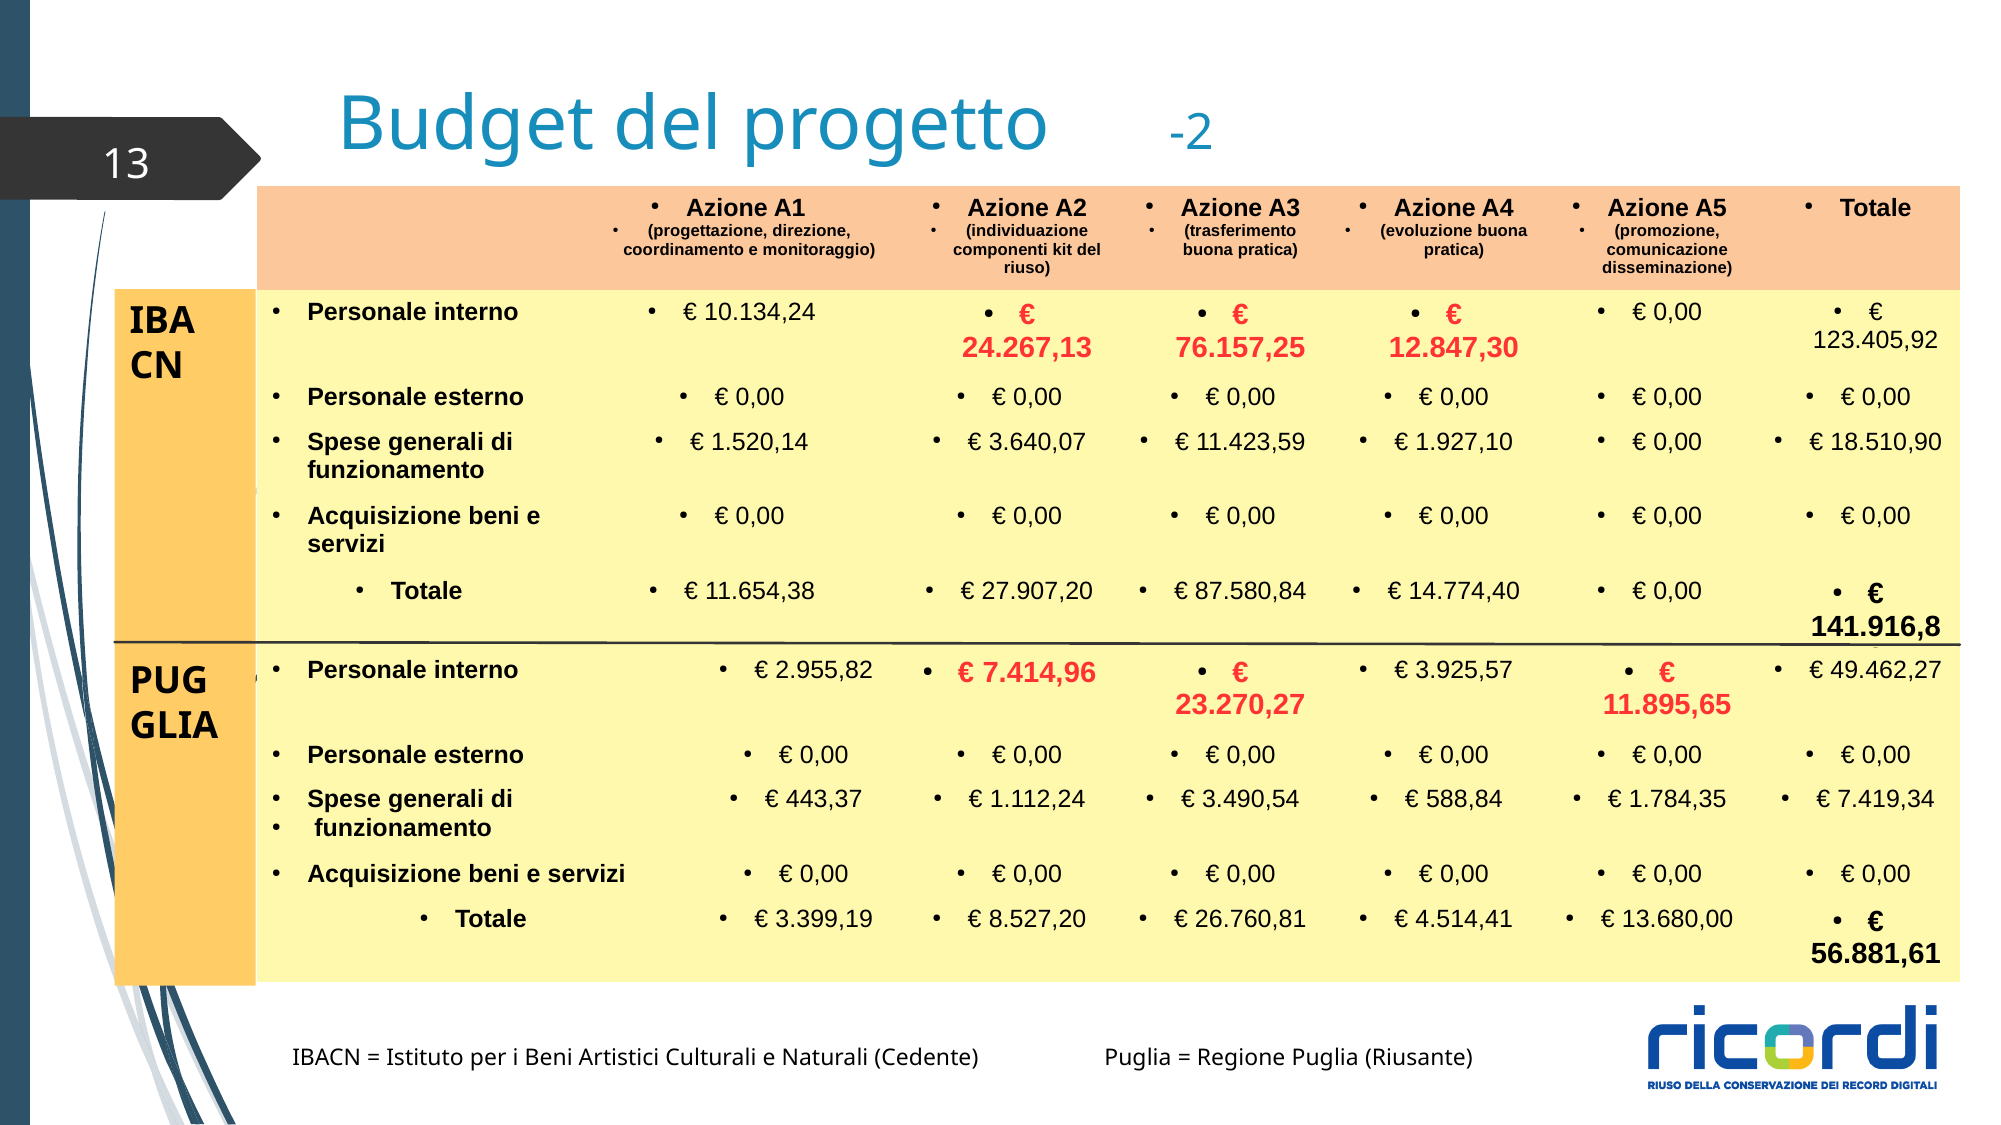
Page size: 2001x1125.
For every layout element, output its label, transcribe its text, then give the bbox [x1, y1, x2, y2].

table_cell € 3.490,54 [1116, 778, 1330, 853]
table_cell € 0,00 [1543, 495, 1756, 569]
table_cell € 0,00 [1756, 495, 1960, 569]
table_cell Totale [257, 897, 689, 982]
table_cell € 0,00 [1543, 420, 1756, 495]
text_box <numero> [87, 129, 216, 190]
table_cell € 7.419,34 [1756, 778, 1960, 853]
table_cell € 1.927,10 [1330, 420, 1543, 495]
table_header Azione A1 (progettazione, direzione, coordinamento e monitoraggio) [561, 186, 903, 290]
text_box IBA CN PUG GLIA [114, 289, 256, 641]
table_cell € 4.514,41 [1330, 897, 1543, 982]
picture [1643, 1000, 1941, 1094]
table_cell € 0,00 [1543, 569, 1756, 643]
table_header € 3.925,57 [1330, 648, 1543, 733]
table_cell € 14.774,40 [1330, 569, 1543, 642]
table_cell € 76.157,25 [1116, 290, 1330, 375]
table_cell € 0,00 [1330, 853, 1543, 897]
table_cell € 0,00 [1116, 375, 1330, 420]
text_box IBA CN PUG GLIA [114, 644, 256, 986]
table_cell € 141.916,82 [1756, 569, 1960, 643]
table_cell € 0,00 [903, 375, 1116, 420]
table_cell € 0,00 [903, 495, 1116, 569]
table_cell € 13.680,00 [1543, 897, 1756, 982]
title Budget del progetto -2 [322, 66, 1941, 186]
table_cell € 26.760,81 [1116, 897, 1330, 982]
table_cell € 3.399,19 [689, 897, 903, 982]
table_cell € 1.520,14 [561, 420, 903, 495]
table_header € 7.414,96 [903, 648, 1116, 733]
table_cell € 0,00 [1330, 495, 1543, 569]
table_cell € 443,37 [689, 778, 903, 853]
table_cell € 11.654,38 [561, 569, 903, 641]
table_header Azione A2 (individuazione componenti kit del riuso) [903, 186, 1116, 290]
table_cell € 0,00 [903, 853, 1116, 897]
table_header Azione A3 (trasferimento buona pratica) [1116, 186, 1330, 290]
table_cell Spese generali di funzionamento [257, 420, 561, 495]
table_cell € 0,00 [903, 733, 1116, 778]
table_cell € 10.134,24 [561, 290, 903, 375]
table_cell € 588,84 [1330, 778, 1543, 853]
table_cell € 0,00 [1116, 733, 1330, 778]
table_cell € 0,00 [689, 853, 903, 897]
table_cell € 18.510,90 [1756, 420, 1960, 495]
table_cell € 0,00 [1756, 733, 1960, 778]
table_cell € 11.423,59 [1116, 420, 1330, 495]
table_cell Acquisizione beni e servizi [257, 495, 561, 569]
table_cell € 0,00 [1543, 375, 1756, 420]
table_cell € 0,00 [1756, 853, 1960, 897]
table_cell € 87.580,84 [1116, 569, 1330, 642]
table_cell € 123.405,92 [1756, 290, 1960, 375]
table_header Totale [1756, 186, 1960, 290]
table_cell Totale [257, 644, 561, 648]
table_cell € 0,00 [1116, 853, 1330, 897]
text_box IBACN = Istituto per i Beni Artistici Culturali e Naturali (Cedente) Puglia = Regione Puglia (Riusante) [277, 1035, 1522, 1079]
table_header € 2.955,82 [689, 648, 903, 733]
table_cell € 1.784,35 [1543, 778, 1756, 853]
table_cell € 0,00 [1543, 853, 1756, 897]
table_cell € 0,00 [1543, 733, 1756, 778]
table_cell € 8.527,20 [903, 897, 1116, 982]
table_cell € 0,00 [1756, 375, 1960, 420]
table_cell Personale esterno [257, 733, 689, 778]
table_cell Acquisizione beni e servizi [257, 853, 689, 897]
table_cell Spese generali di funzionamento [257, 778, 689, 853]
table_header Azione A4 (evoluzione buona pratica) [1330, 186, 1543, 290]
table_cell € 3.640,07 [903, 420, 1116, 495]
table_header € 23.270,27 [1116, 648, 1330, 733]
table_header € 49.462,27 [1756, 648, 1960, 733]
table_cell € 24.267,13 [903, 290, 1116, 375]
table_cell € 0,00 [1330, 375, 1543, 420]
table_header Azione A5 (promozione, comunicazione disseminazione) [1543, 186, 1756, 290]
table_cell Totale [257, 569, 561, 641]
table_cell € 27.907,20 [903, 569, 1116, 642]
table_cell € 0,00 [1543, 290, 1756, 375]
table_cell Personale interno [257, 290, 561, 375]
table_cell € 12.847,30 [1330, 290, 1543, 375]
table_cell € 56.881,61 [1756, 897, 1960, 982]
table_cell € 0,00 [1330, 733, 1543, 778]
table_cell € 0,00 [561, 375, 903, 420]
table_cell Personale esterno [257, 375, 561, 420]
table_cell € 0,00 [1116, 495, 1330, 569]
table_cell € 0,00 [689, 733, 903, 778]
table_header Personale interno [257, 648, 689, 733]
table_cell € 1.112,24 [903, 778, 1116, 853]
table_header [257, 186, 561, 290]
table_header € 11.895,65 [1543, 648, 1756, 733]
table_cell € 0,00 [561, 495, 903, 569]
